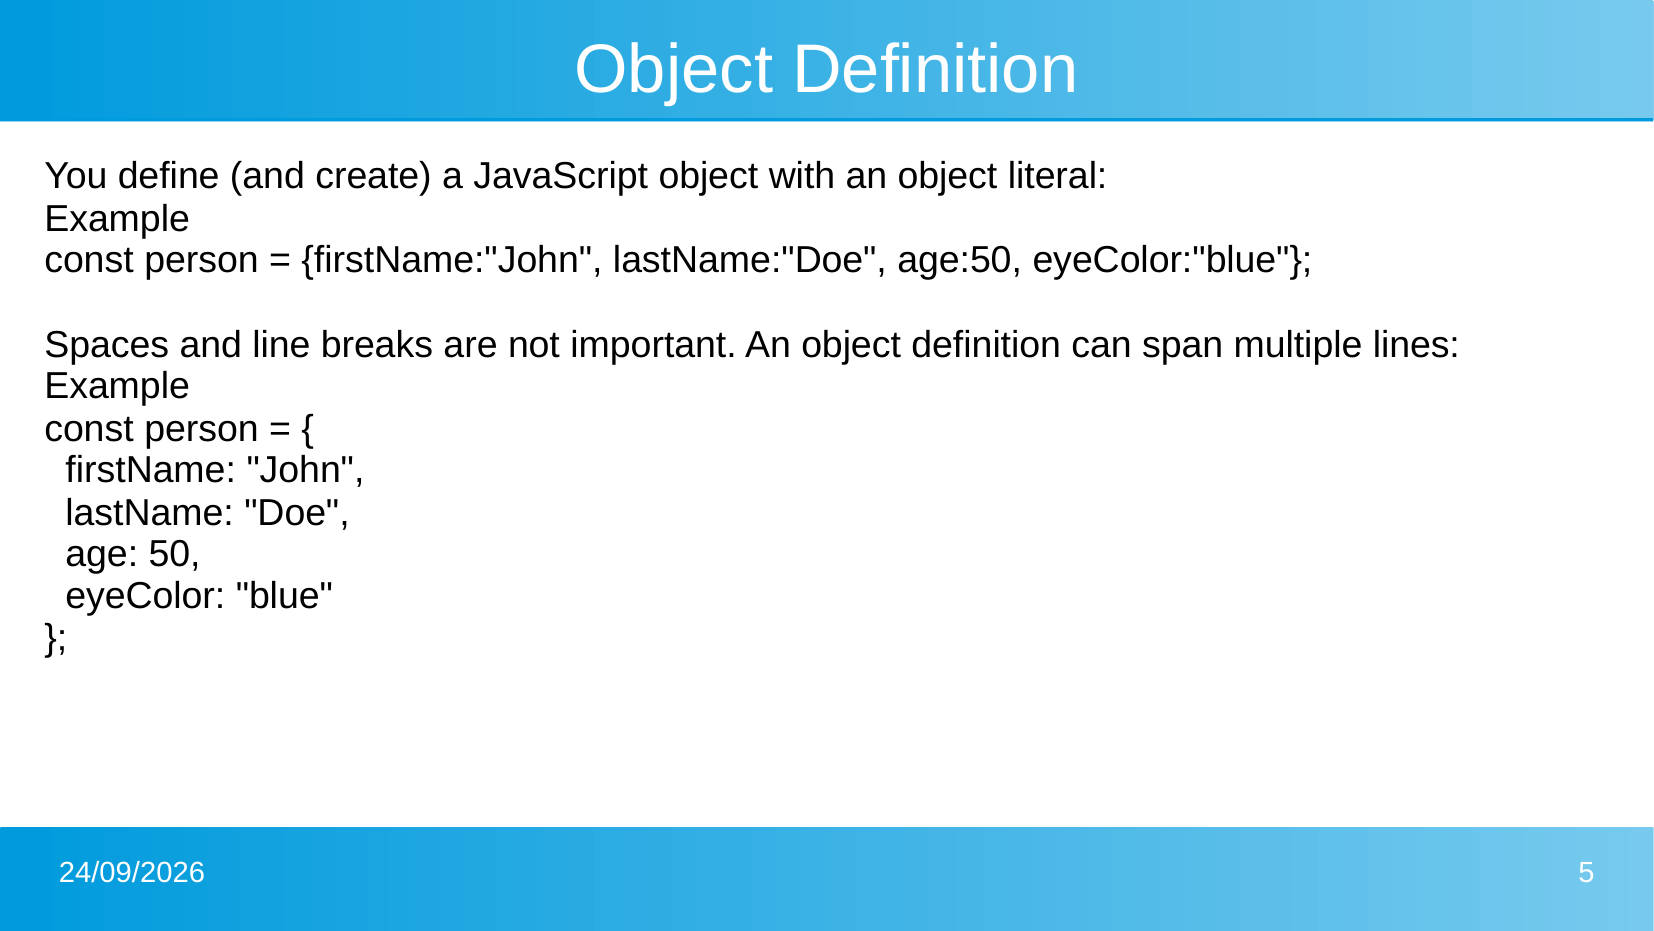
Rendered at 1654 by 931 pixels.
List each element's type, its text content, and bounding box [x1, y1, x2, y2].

title Object Definition [59, 29, 1595, 108]
text_box You define (and create) a JavaScript object with an object literal: Example const person = {firstName:"John", lastName:"Doe", age:50, eyeColor:"blue"}; Spaces and line breaks are not important. An object definition can span multiple lines: Example const person = { firstName: "John", lastName: "Doe", age: 50, eyeColor: "blue" }; [29, 147, 1477, 667]
